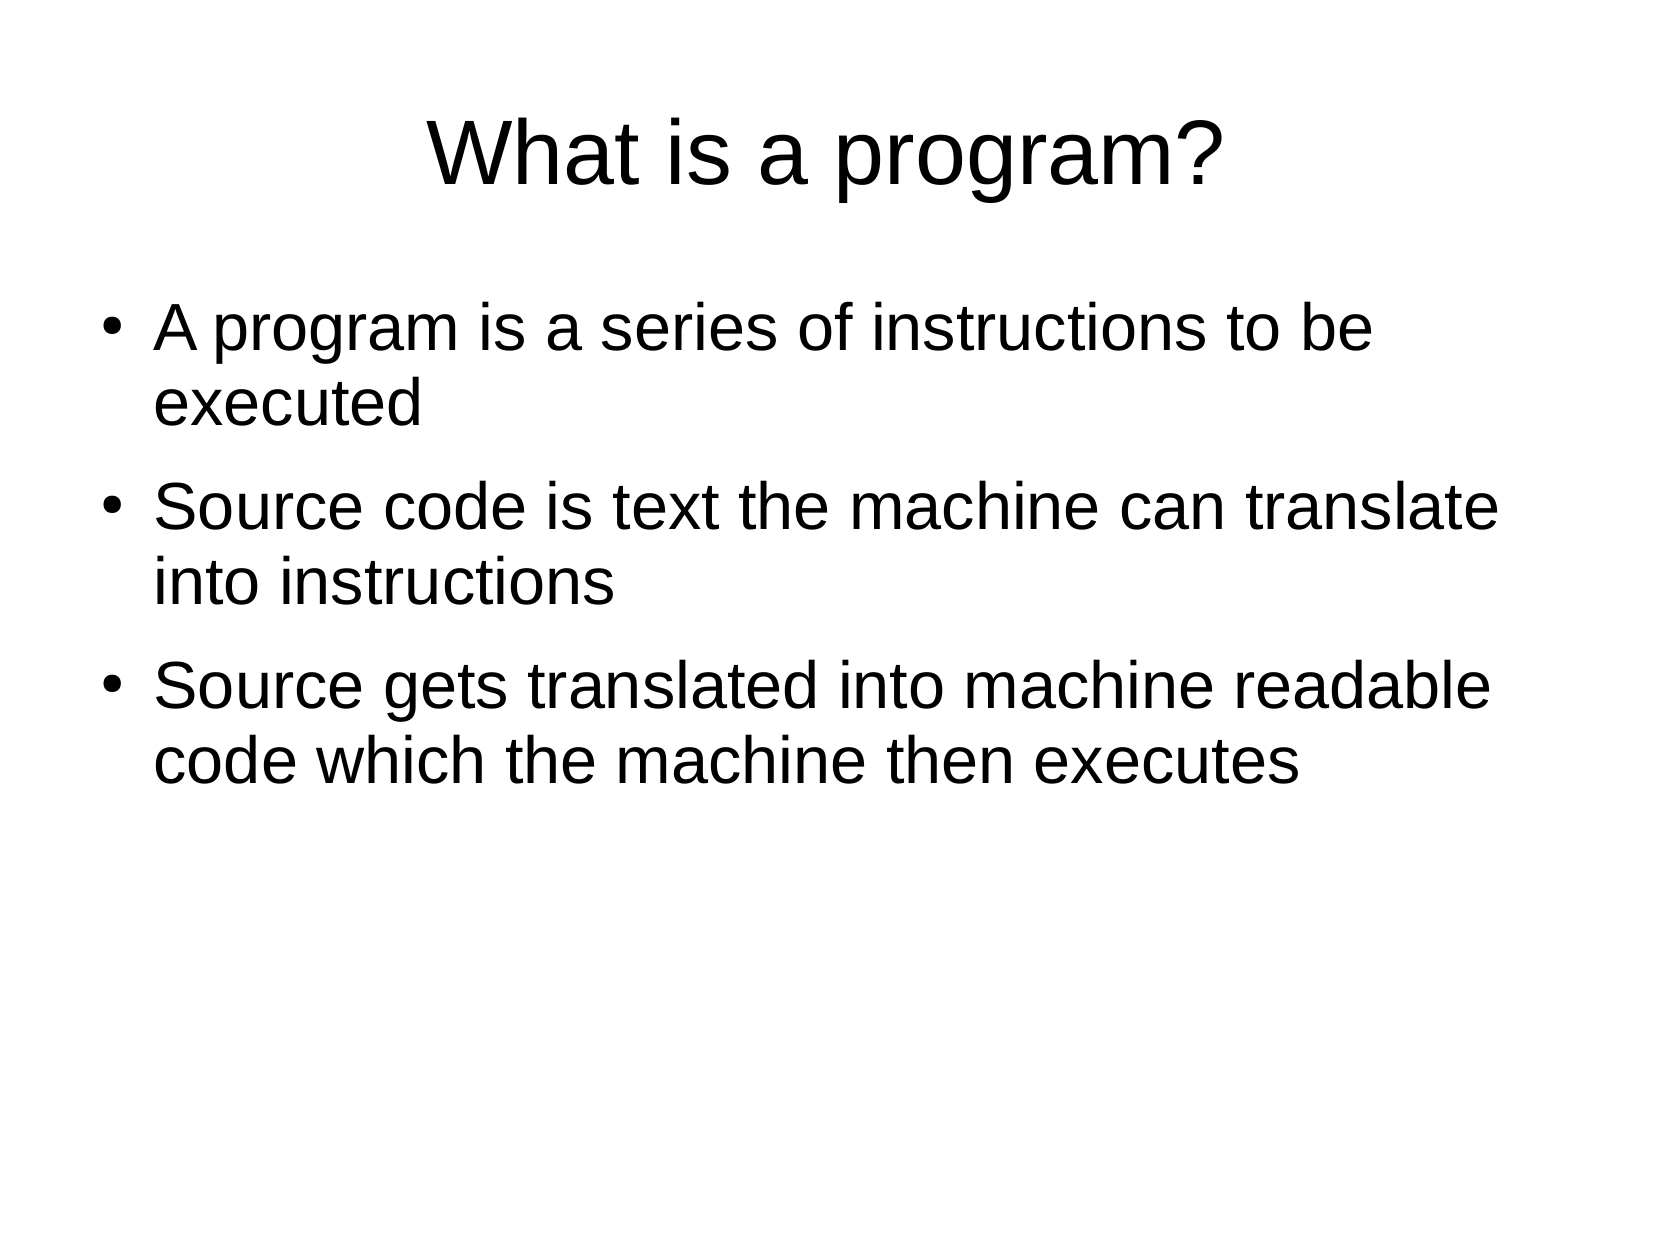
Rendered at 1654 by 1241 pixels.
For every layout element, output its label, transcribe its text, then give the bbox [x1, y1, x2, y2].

title What is a program? [82, 49, 1571, 257]
list A program is a series of instructions to be executed Source code is text the machine can translate into instructions Source gets translated into machine readable code which the machine then executes [82, 290, 1571, 1109]
